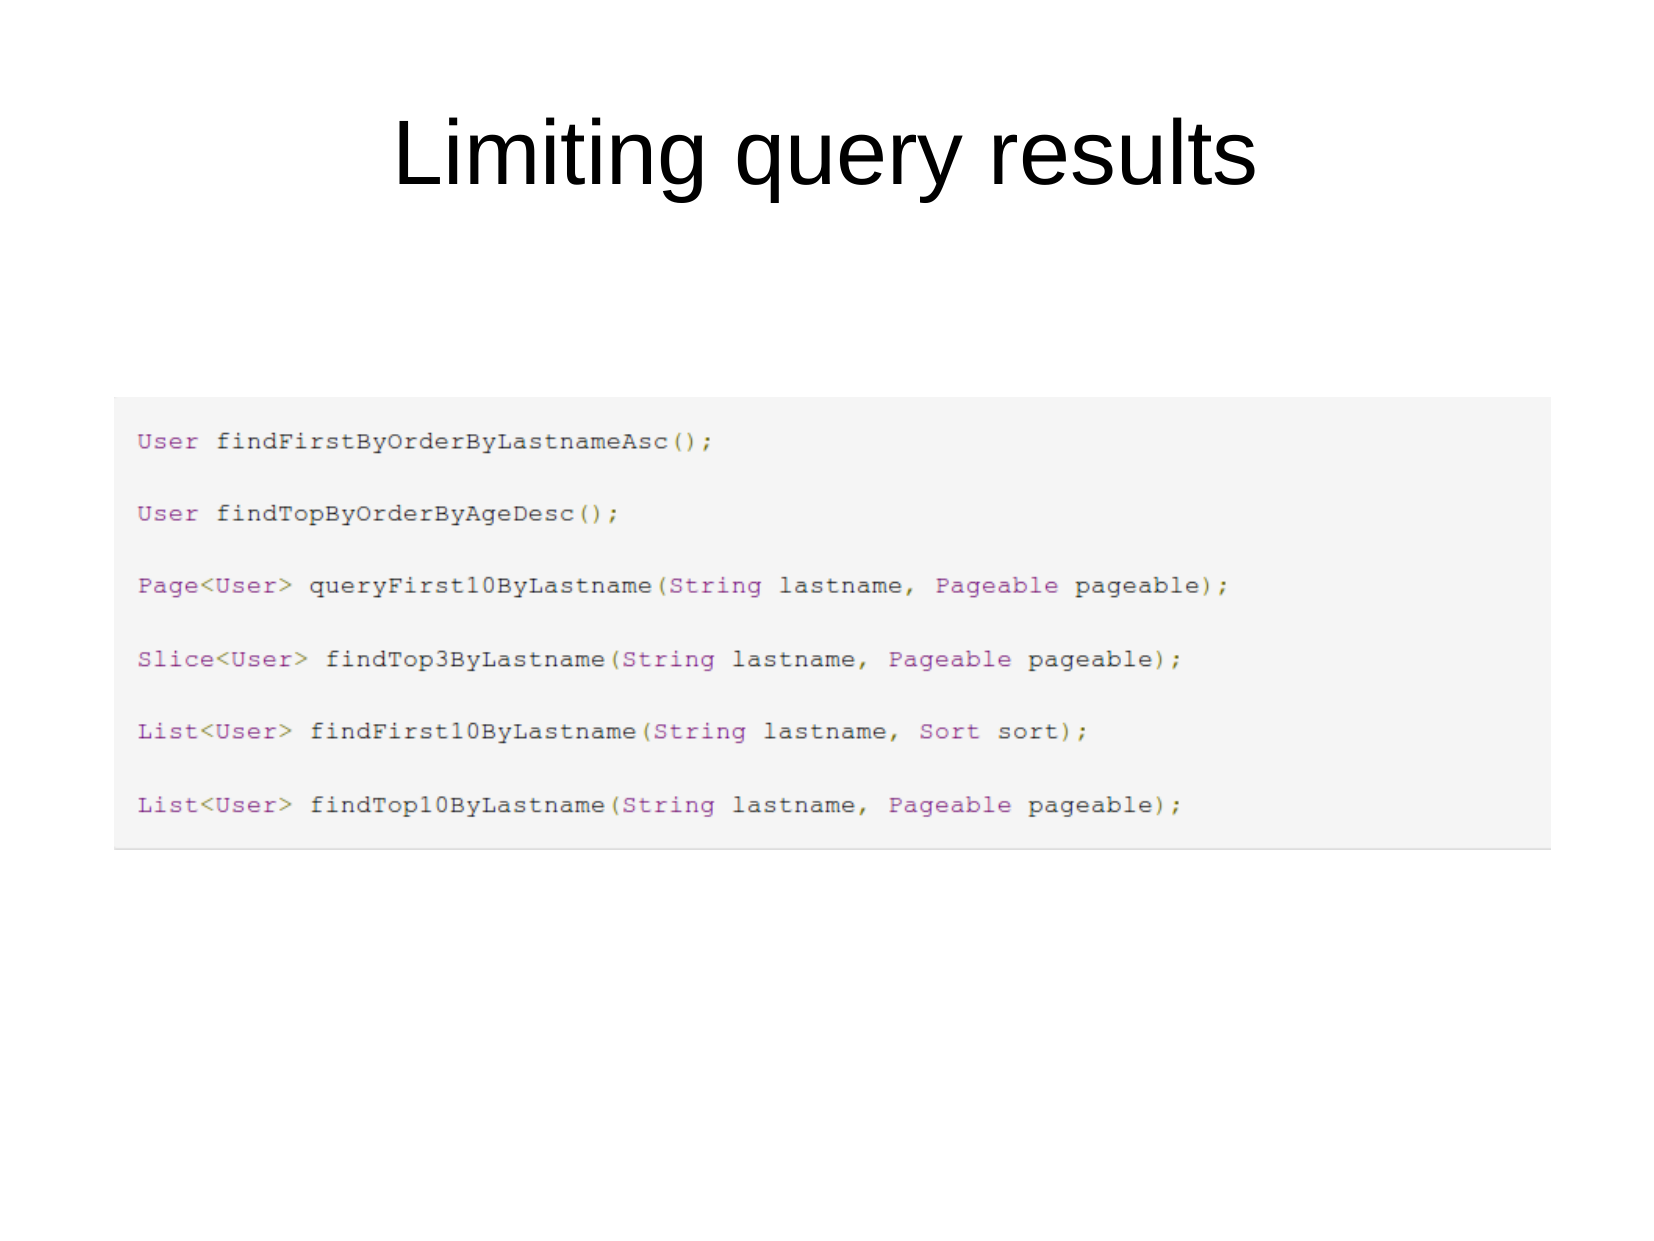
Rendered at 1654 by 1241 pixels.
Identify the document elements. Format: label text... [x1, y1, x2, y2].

title Limiting query results [82, 49, 1571, 257]
picture [114, 397, 1551, 850]
